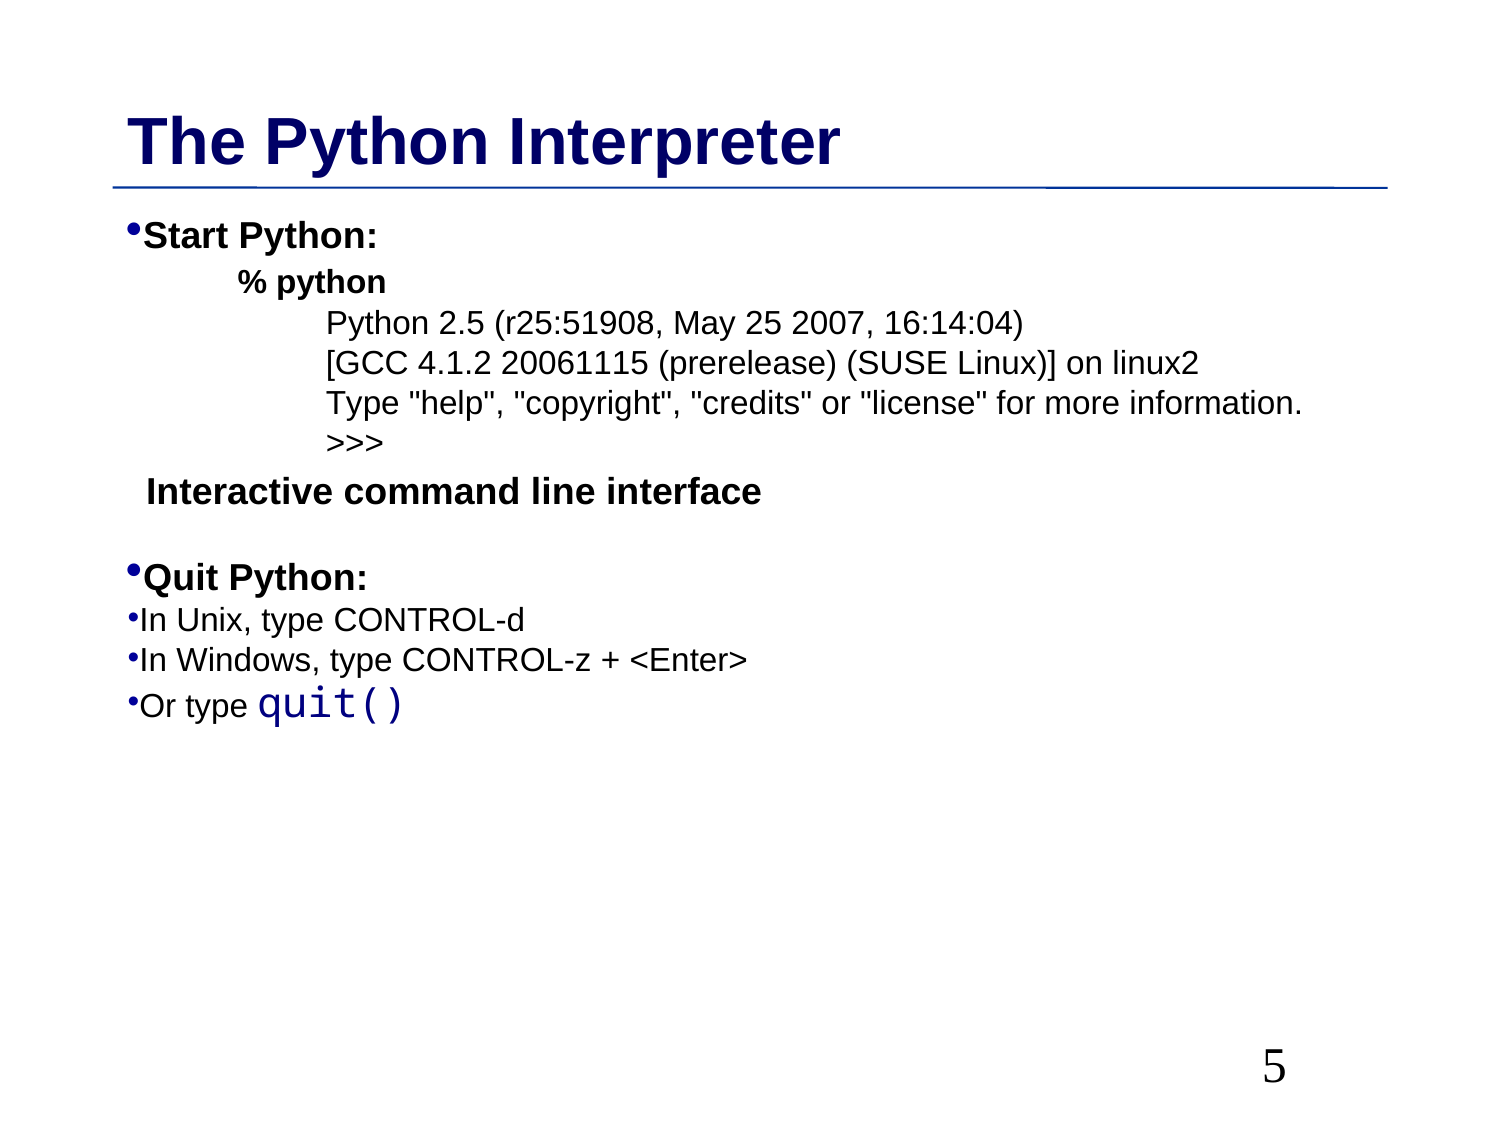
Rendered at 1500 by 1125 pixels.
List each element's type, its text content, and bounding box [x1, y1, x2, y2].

title The Python Interpreter [112, 89, 1388, 185]
list Start Python: % python Python 2.5 (r25:51908, May 25 2007, 16:14:04) [GCC 4.1.2 20061115 (prerelease) (SUSE Linux)] on linux2 Type "help", "copyright", "credits" or "license" for more information. >>> Interactive command line interface Quit Python: In Unix, type CONTROL-d In Windows, type CONTROL-z + <Enter> Or type quit() [112, 212, 1388, 783]
text_box <number> [1074, 994, 1387, 1125]
